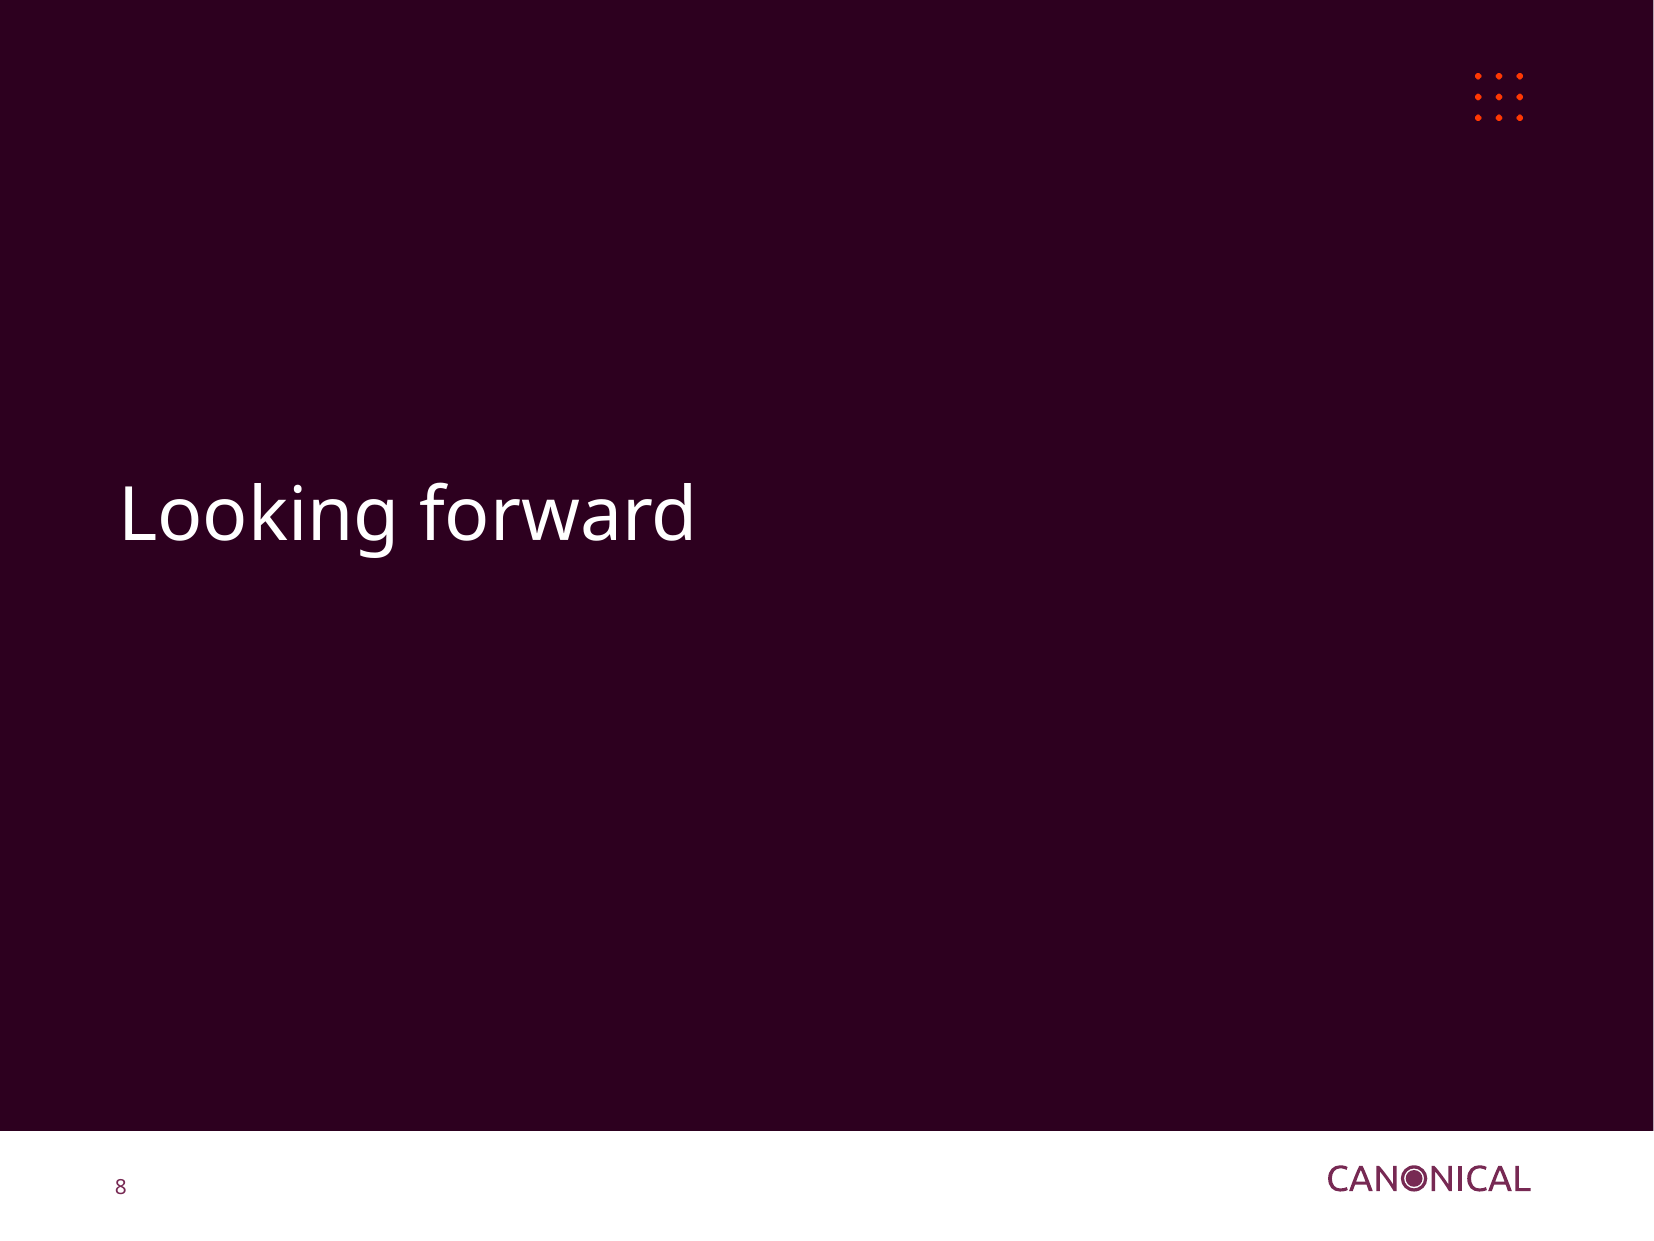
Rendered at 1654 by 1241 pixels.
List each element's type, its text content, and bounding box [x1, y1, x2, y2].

title Looking forward [118, 338, 1508, 686]
picture [0, 0, 1654, 1131]
